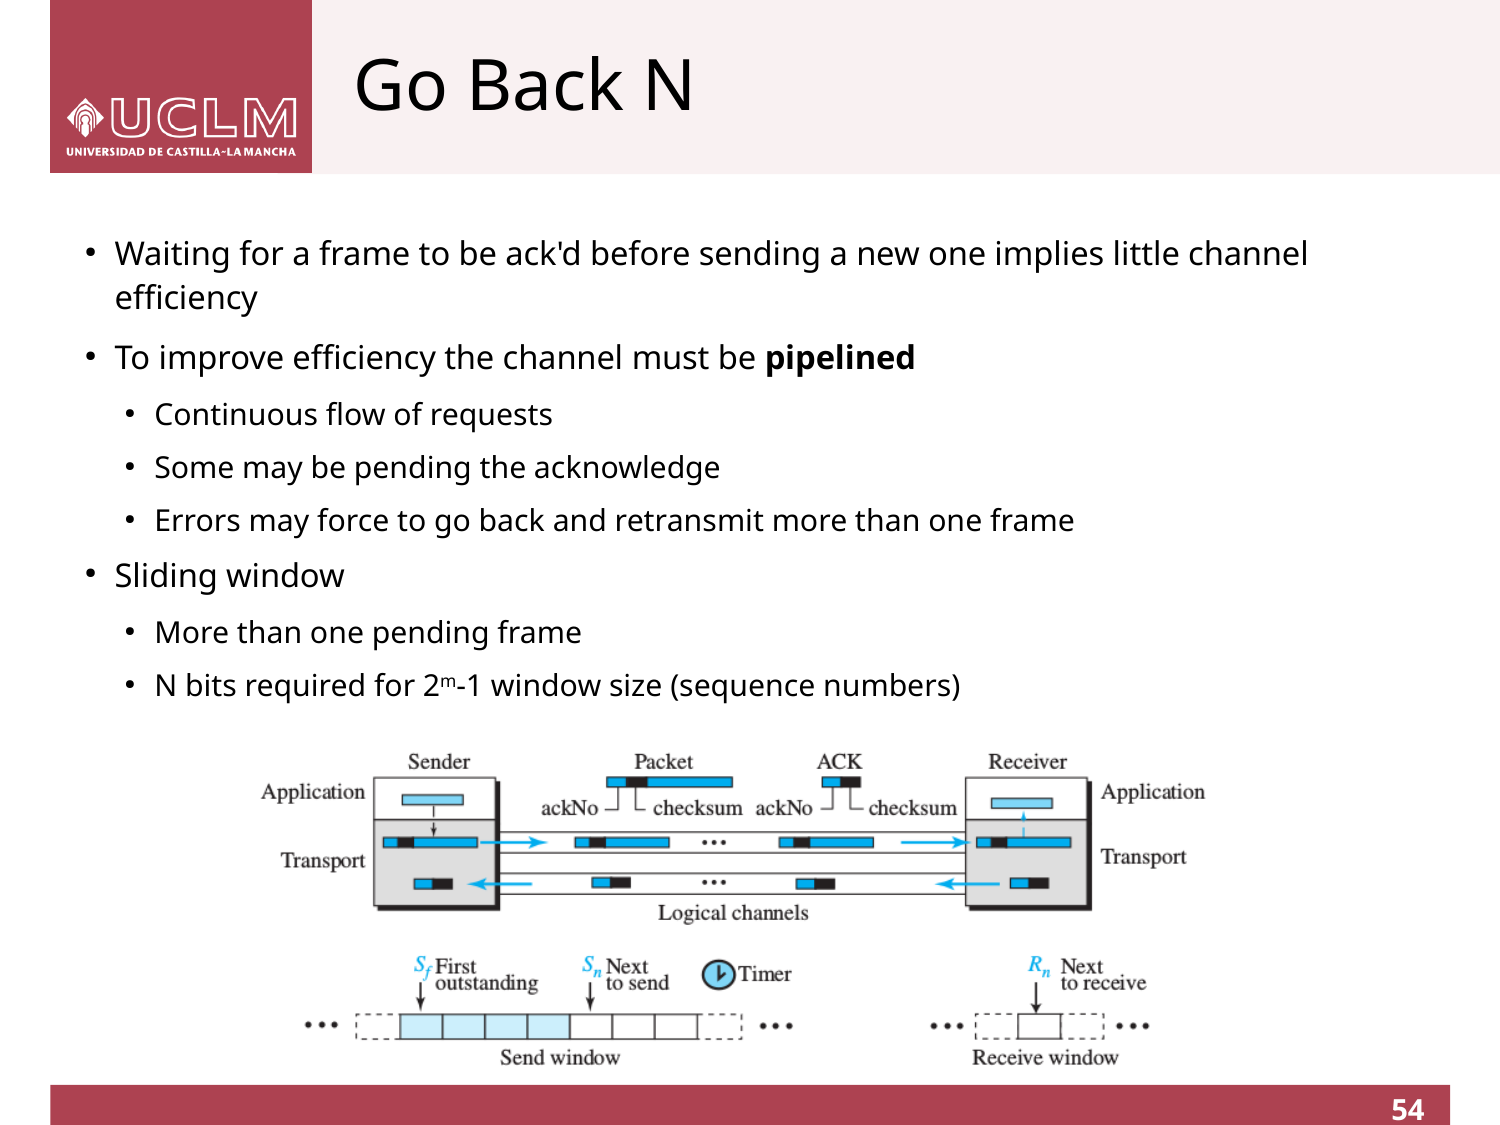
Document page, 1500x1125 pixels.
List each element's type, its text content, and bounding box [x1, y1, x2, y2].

list Waiting for a frame to be ack'd before sending a new one implies little channel efficiency To improve efficiency the channel must be pipelined Continuous flow of requests Some may be pending the acknowledge Errors may force to go back and retransmit more than one frame Sliding window More than one pending frame N bits required for 2m-1 window size (sequence numbers) [74, 231, 1425, 709]
picture [251, 744, 1223, 1081]
picture [50, 0, 312, 173]
title Go Back N [353, 6, 1425, 168]
